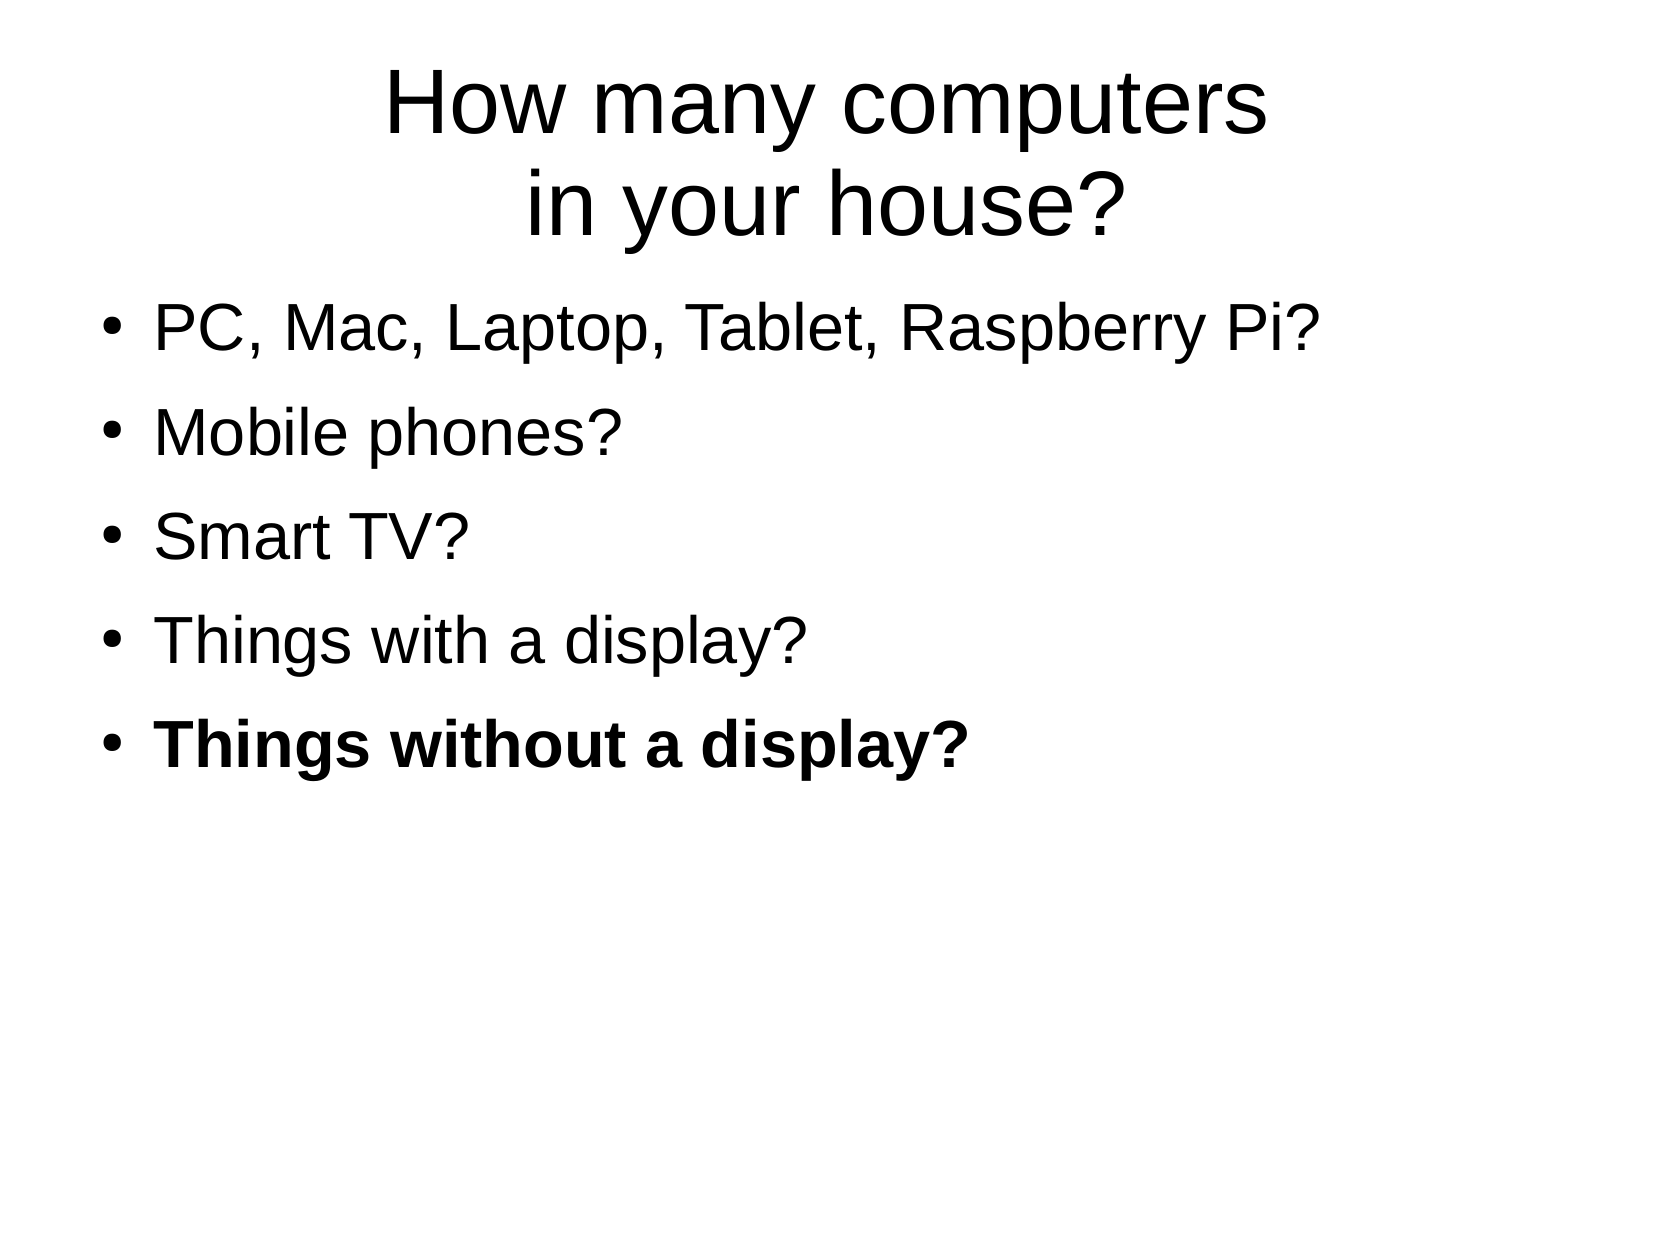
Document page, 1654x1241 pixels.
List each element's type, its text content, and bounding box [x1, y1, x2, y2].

title How many computers in your house? [82, 49, 1571, 257]
list PC, Mac, Laptop, Tablet, Raspberry Pi? Mobile phones? Smart TV? Things with a display? Things without a display? [82, 290, 1538, 1010]
